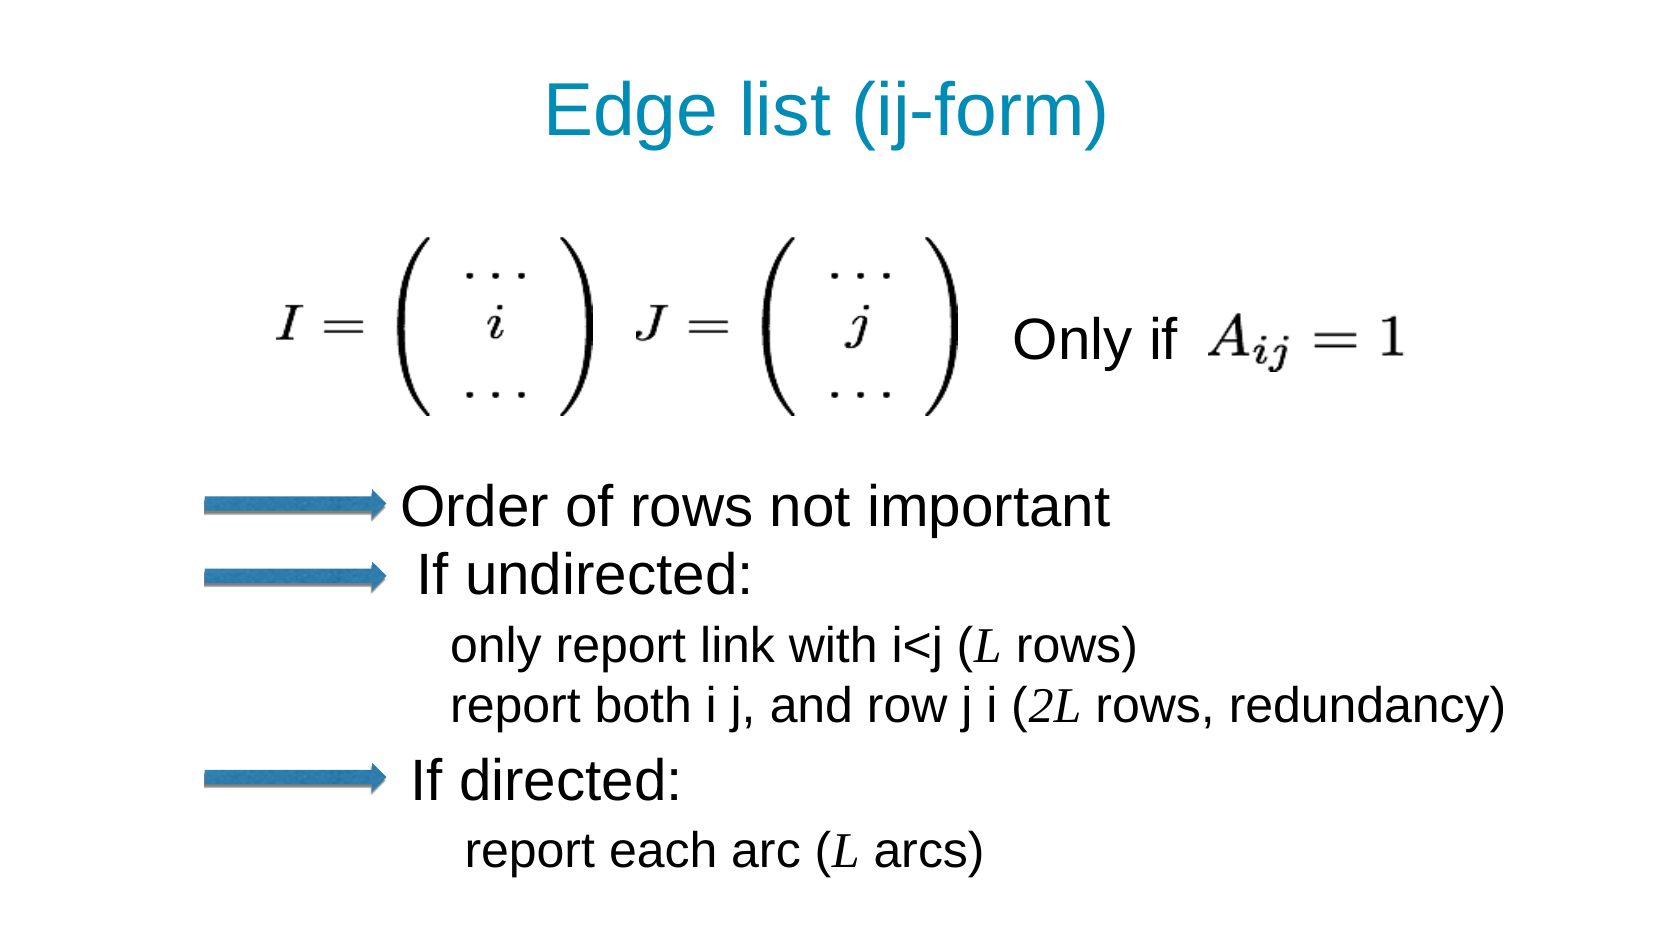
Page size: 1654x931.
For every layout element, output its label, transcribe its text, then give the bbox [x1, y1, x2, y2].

text_box Order of rows not important [391, 459, 1120, 546]
text_box [204, 489, 387, 518]
text_box Only if [1004, 292, 1204, 380]
text_box Edge list (ij-form) [161, 6, 1492, 206]
text_box [204, 561, 387, 591]
text_box only report link with i<j (L rows) report both i j, and row j i (2L rows, redundancy) [441, 604, 1516, 742]
picture [276, 236, 593, 416]
text_box Order of rows not important [408, 490, 437, 522]
text_box report each arc (L arcs) [456, 808, 994, 886]
picture [1208, 312, 1405, 373]
picture [636, 236, 958, 416]
text_box If directed: [402, 733, 708, 821]
text_box [204, 762, 387, 792]
text_box If undirected: [408, 527, 779, 615]
